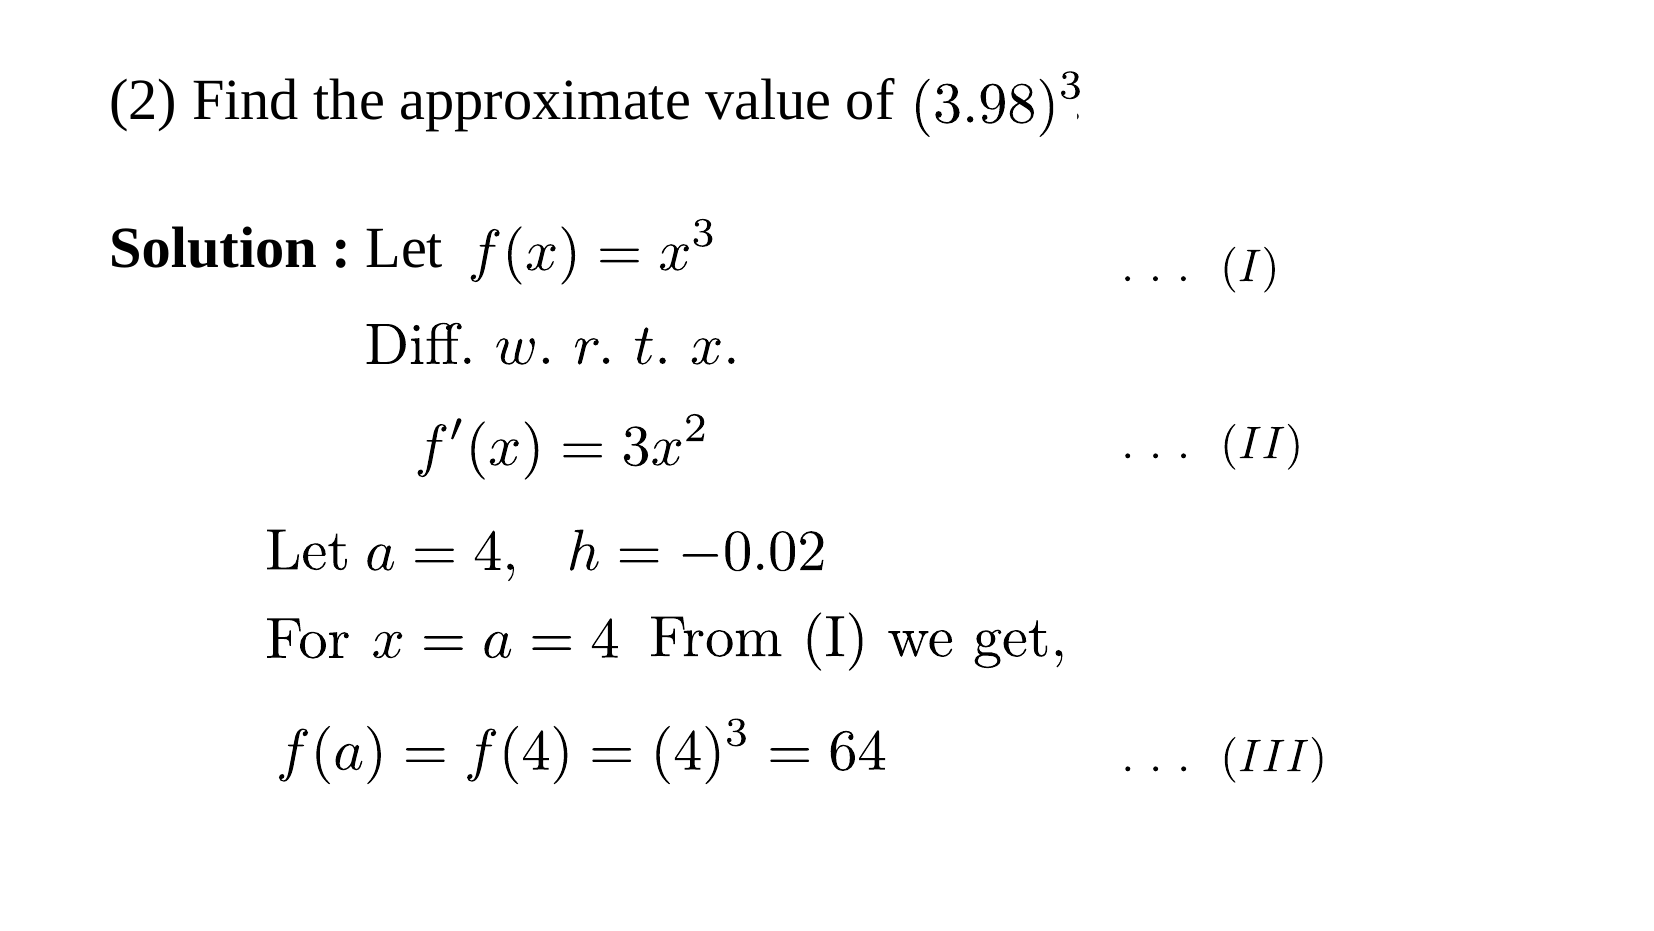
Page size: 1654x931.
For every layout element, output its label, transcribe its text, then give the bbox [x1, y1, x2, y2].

text_box [267, 618, 349, 659]
text_box [373, 618, 618, 659]
text_box [470, 218, 713, 285]
title (2) Find the approximate value of . Solution : Let [35, 35, 1619, 898]
text_box [1123, 246, 1275, 293]
text_box [267, 529, 347, 571]
text_box [913, 71, 1080, 137]
text_box [651, 612, 1063, 671]
text_box [417, 413, 705, 480]
text_box [366, 322, 735, 365]
text_box [367, 529, 824, 582]
text_box [278, 718, 886, 785]
text_box [1123, 736, 1323, 783]
text_box [1123, 423, 1299, 470]
